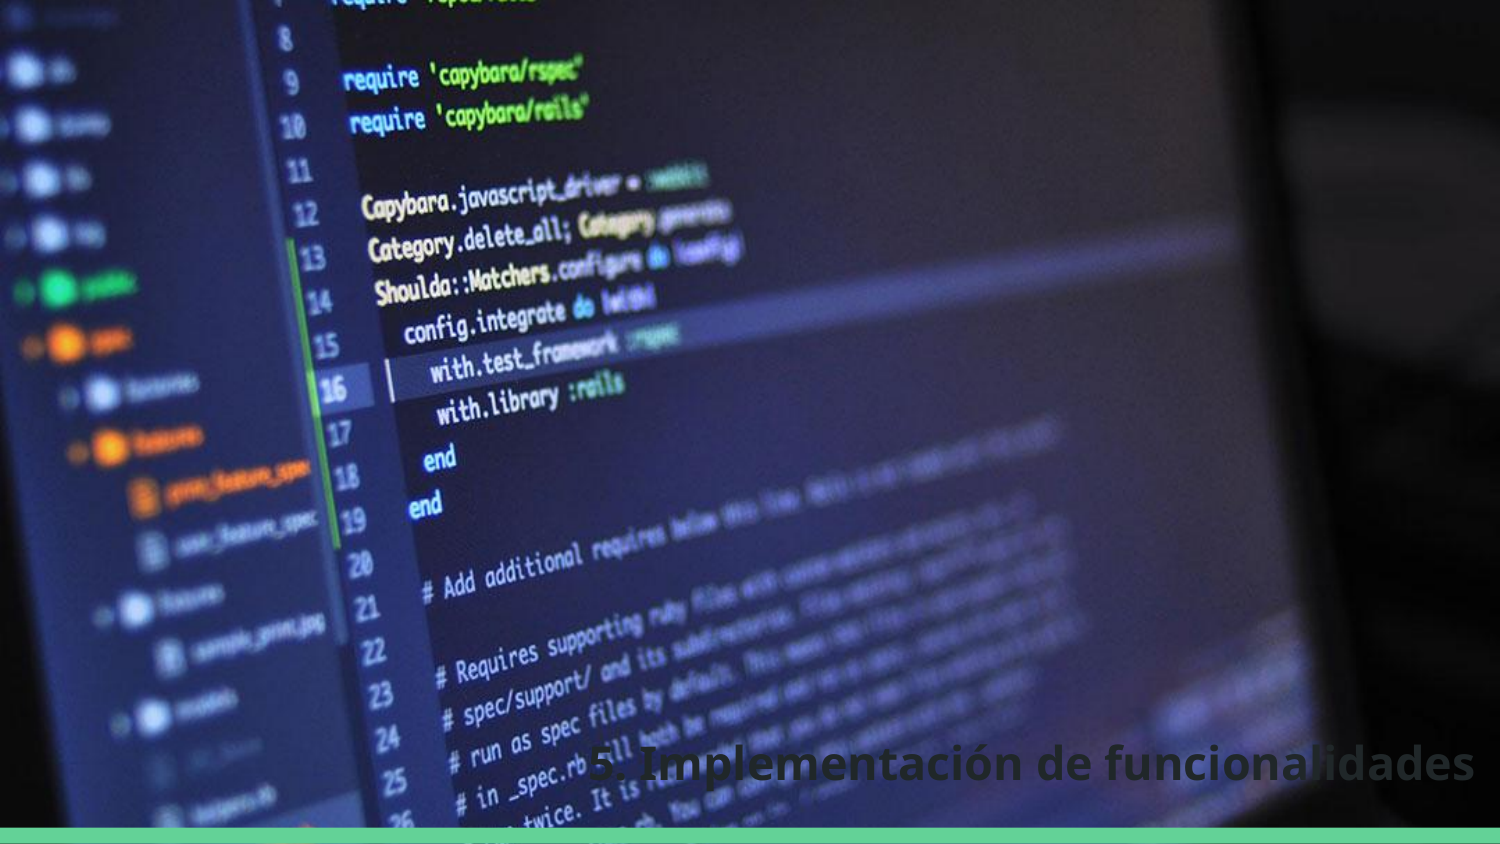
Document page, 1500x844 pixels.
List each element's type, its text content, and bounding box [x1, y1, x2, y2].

title 5. Implementación de funcionalidades [339, 715, 1500, 810]
picture [0, 0, 1500, 827]
